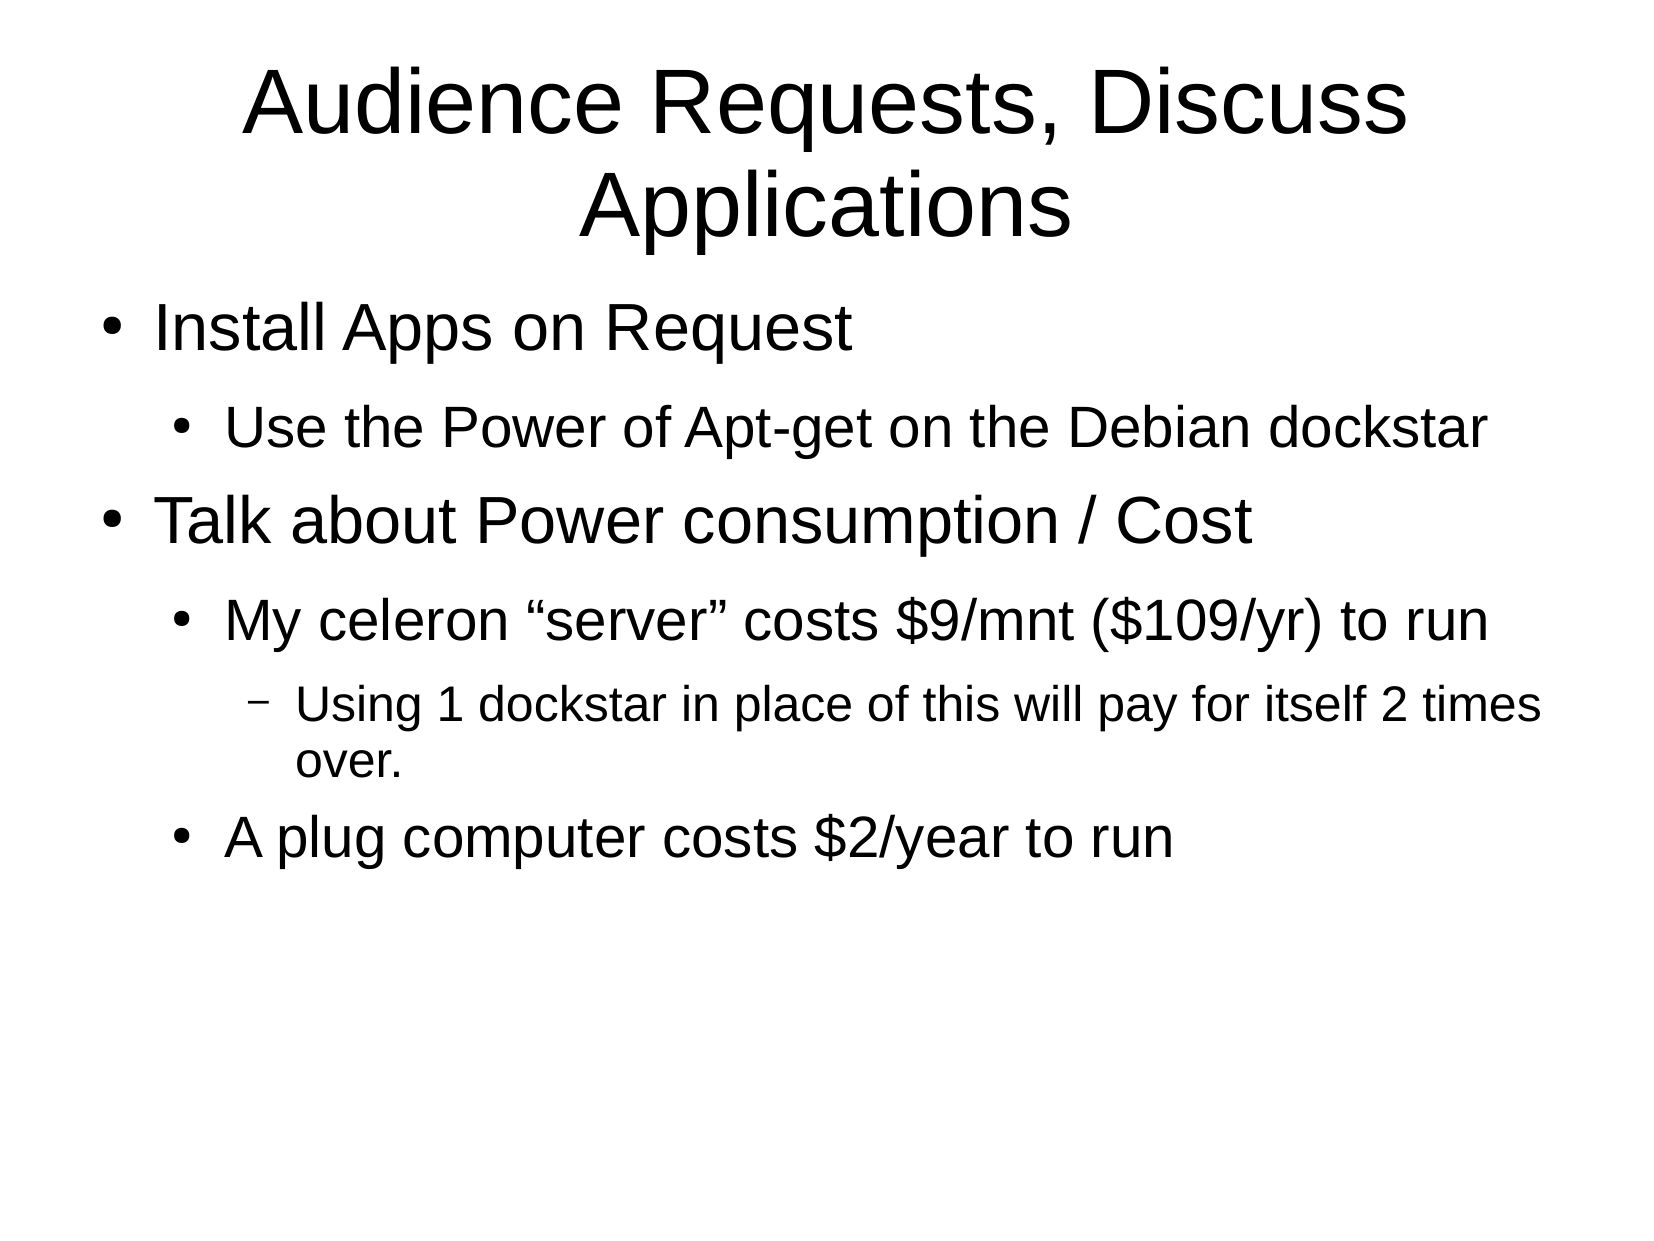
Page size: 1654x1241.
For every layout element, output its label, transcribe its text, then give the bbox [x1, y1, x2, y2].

list Install Apps on Request Use the Power of Apt-get on the Debian dockstar Talk about Power consumption / Cost My celeron “server” costs $9/mnt ($109/yr) to run Using 1 dockstar in place of this will pay for itself 2 times over. A plug computer costs $2/year to run [82, 290, 1571, 1109]
title Audience Requests, Discuss Applications [82, 50, 1571, 256]
